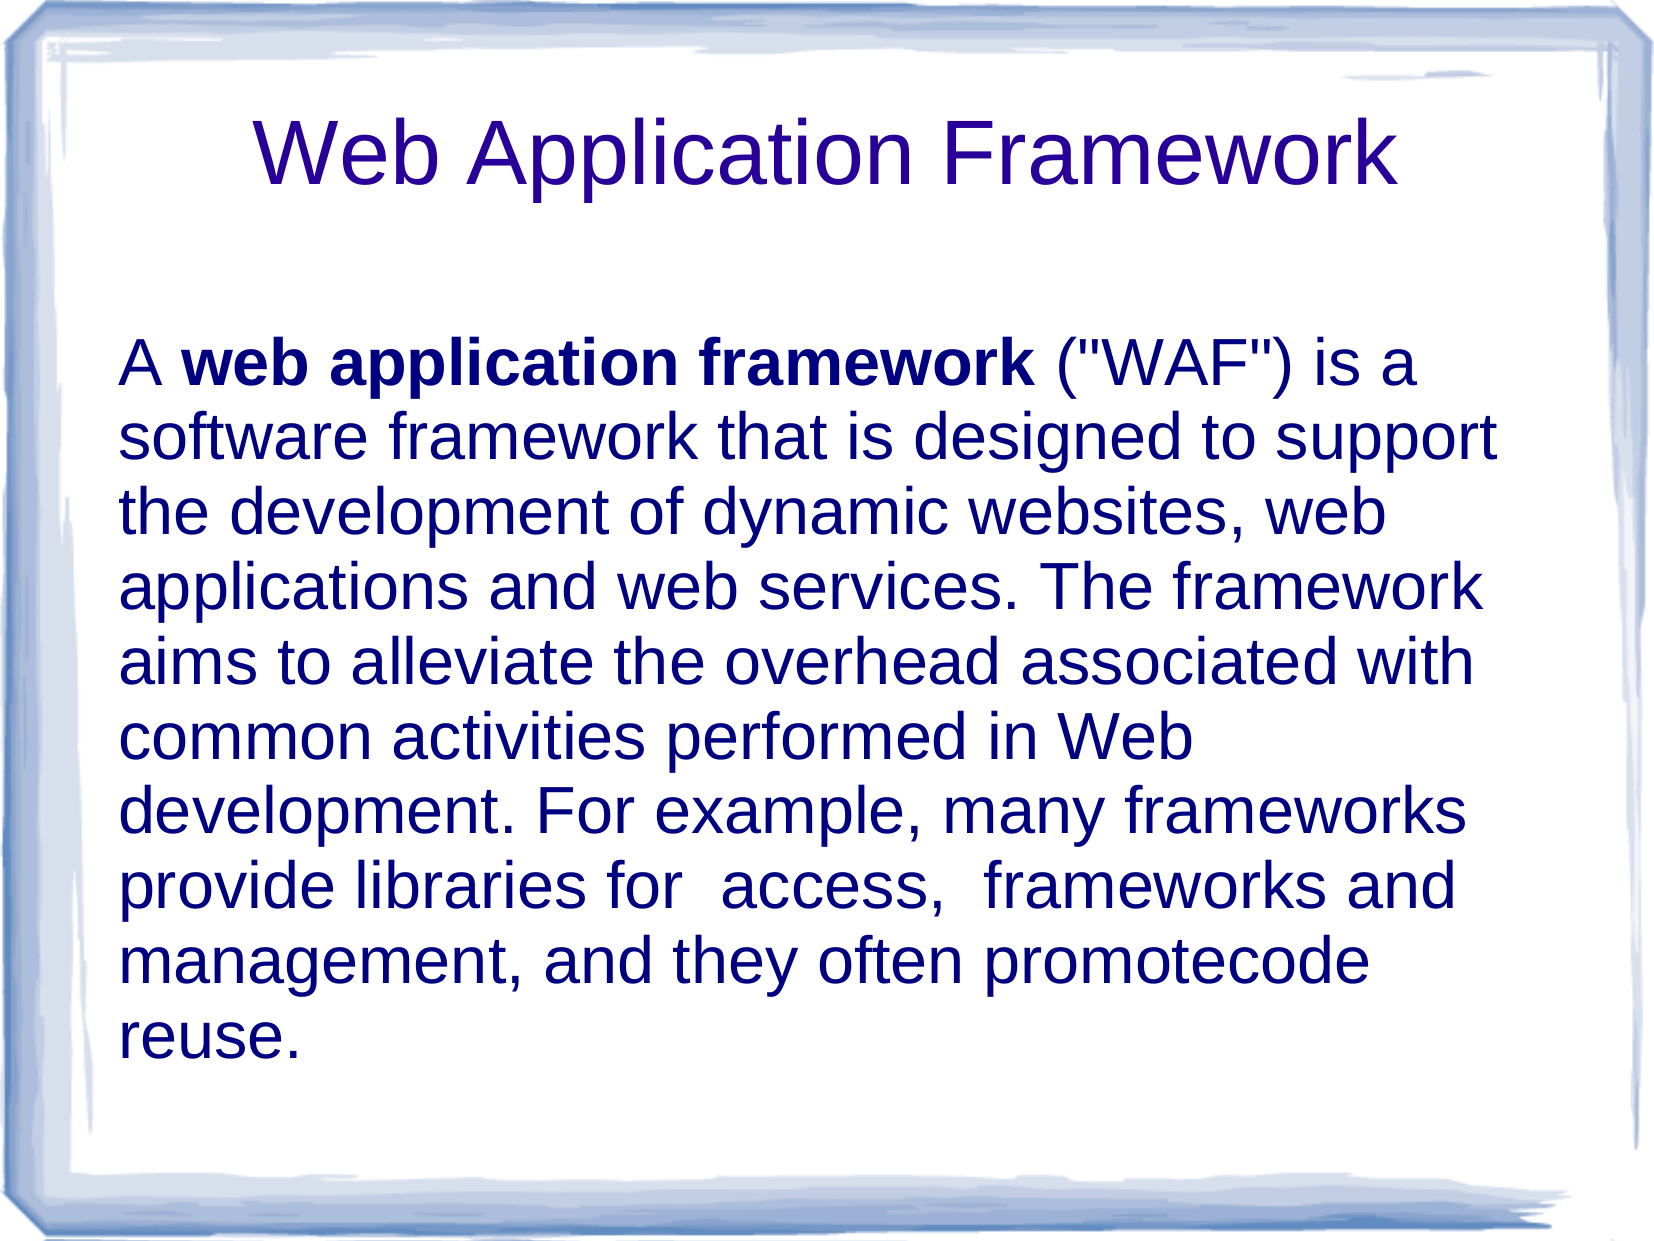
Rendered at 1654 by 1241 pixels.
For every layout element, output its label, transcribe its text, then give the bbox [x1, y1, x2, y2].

list A web application framework ("WAF") is a software framework that is designed to support the development of dynamic websites, web applications and web services. The framework aims to alleviate the overhead associated with common activities performed in Web development. For example, many frameworks provide libraries for access, frameworks and management, and they often promotecode reuse. [118, 324, 1571, 1073]
picture [0, 0, 1654, 1241]
title Web Application Framework [82, 49, 1571, 257]
